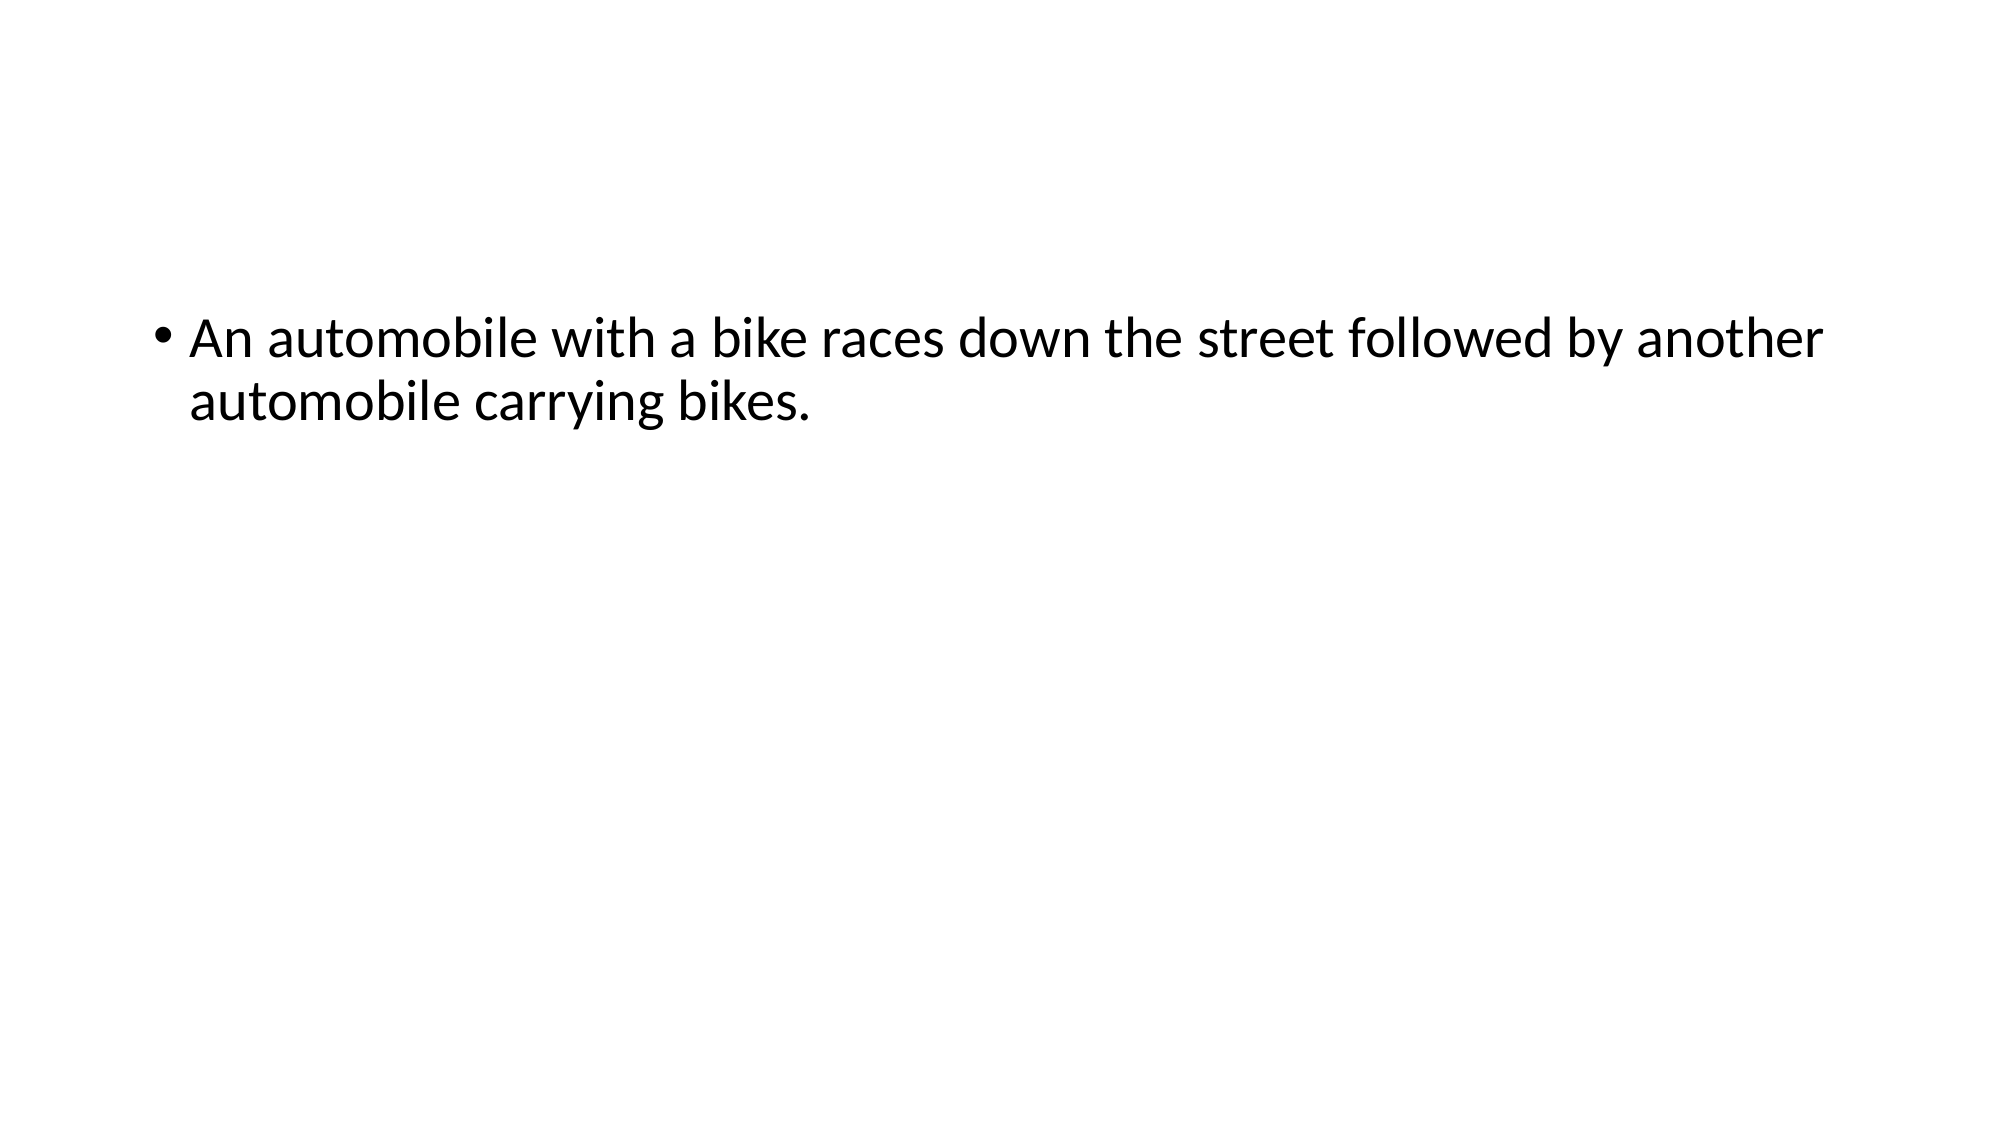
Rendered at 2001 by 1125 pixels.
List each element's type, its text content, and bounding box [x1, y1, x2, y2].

text_box An automobile with a bike races down the street followed by another automobile carrying bikes. [137, 299, 1862, 1013]
